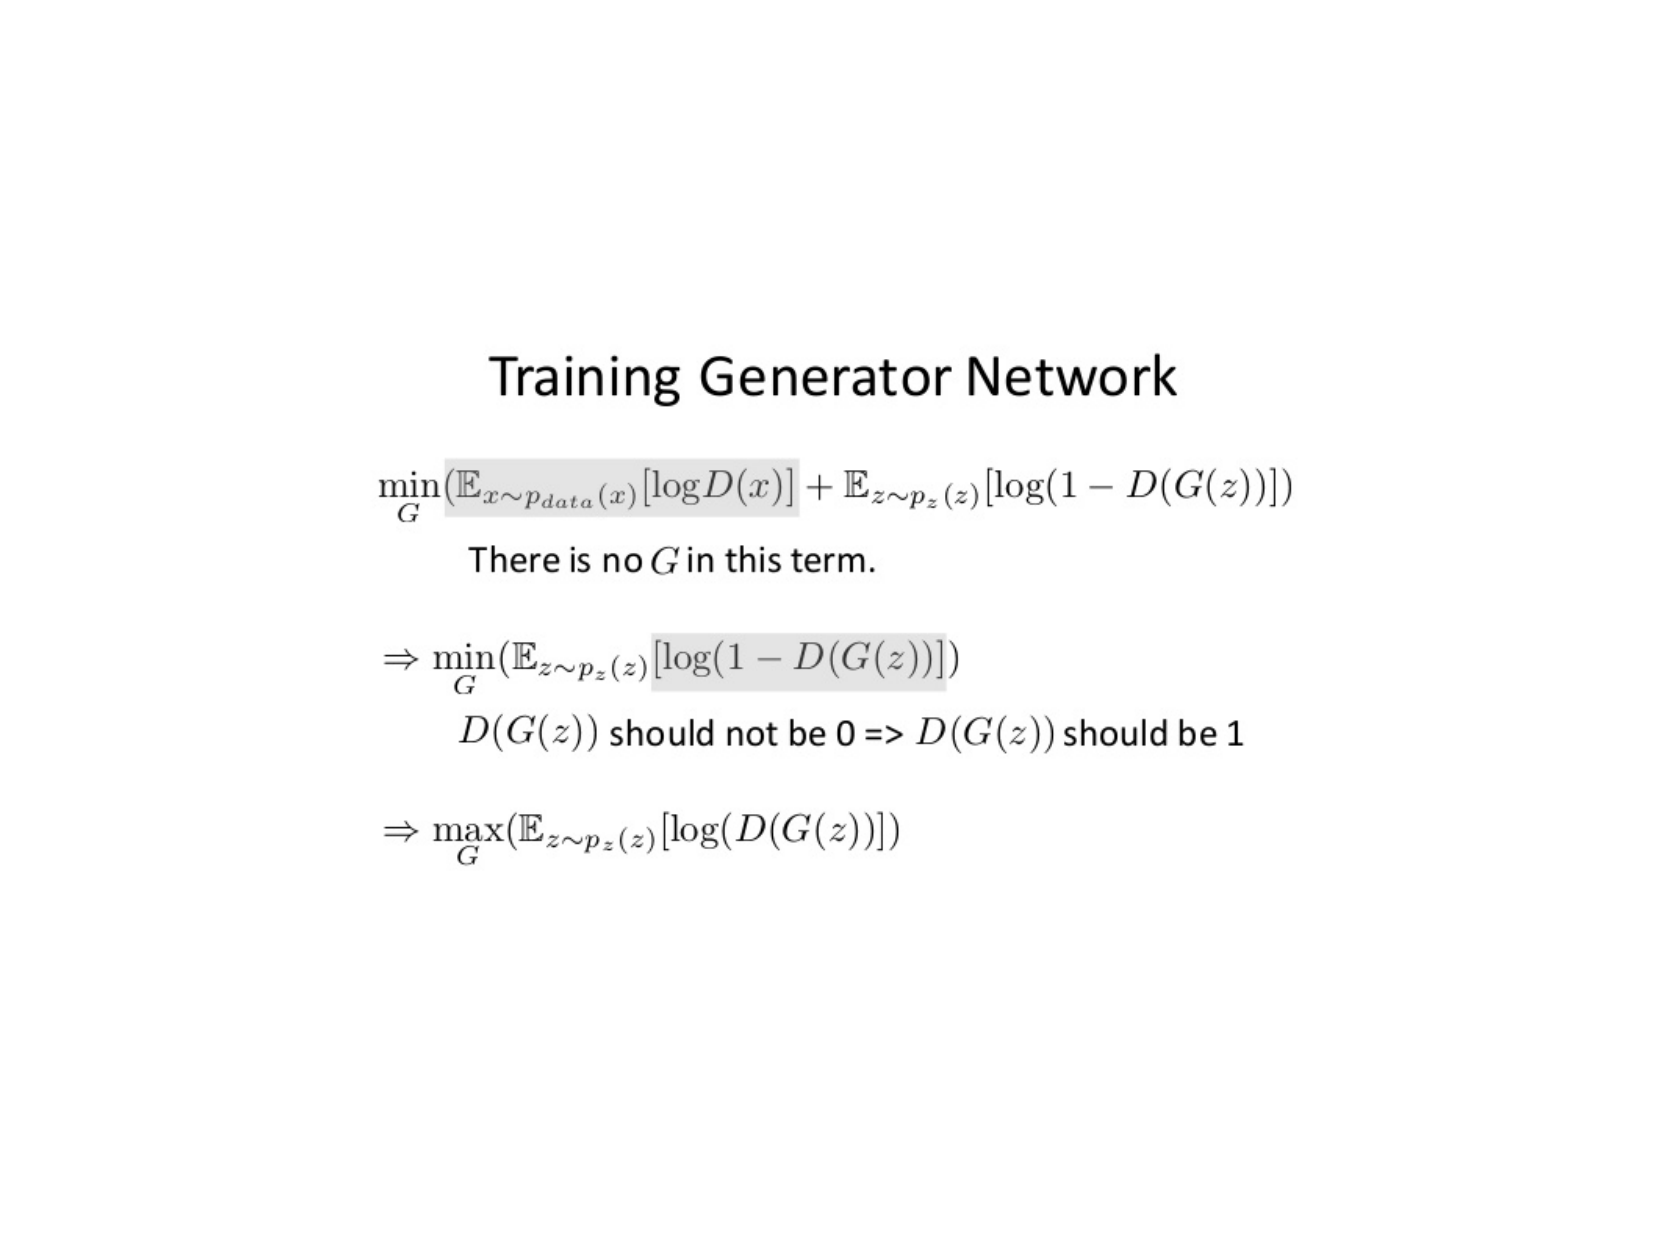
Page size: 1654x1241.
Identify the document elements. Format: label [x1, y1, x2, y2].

picture [334, 283, 1332, 1033]
